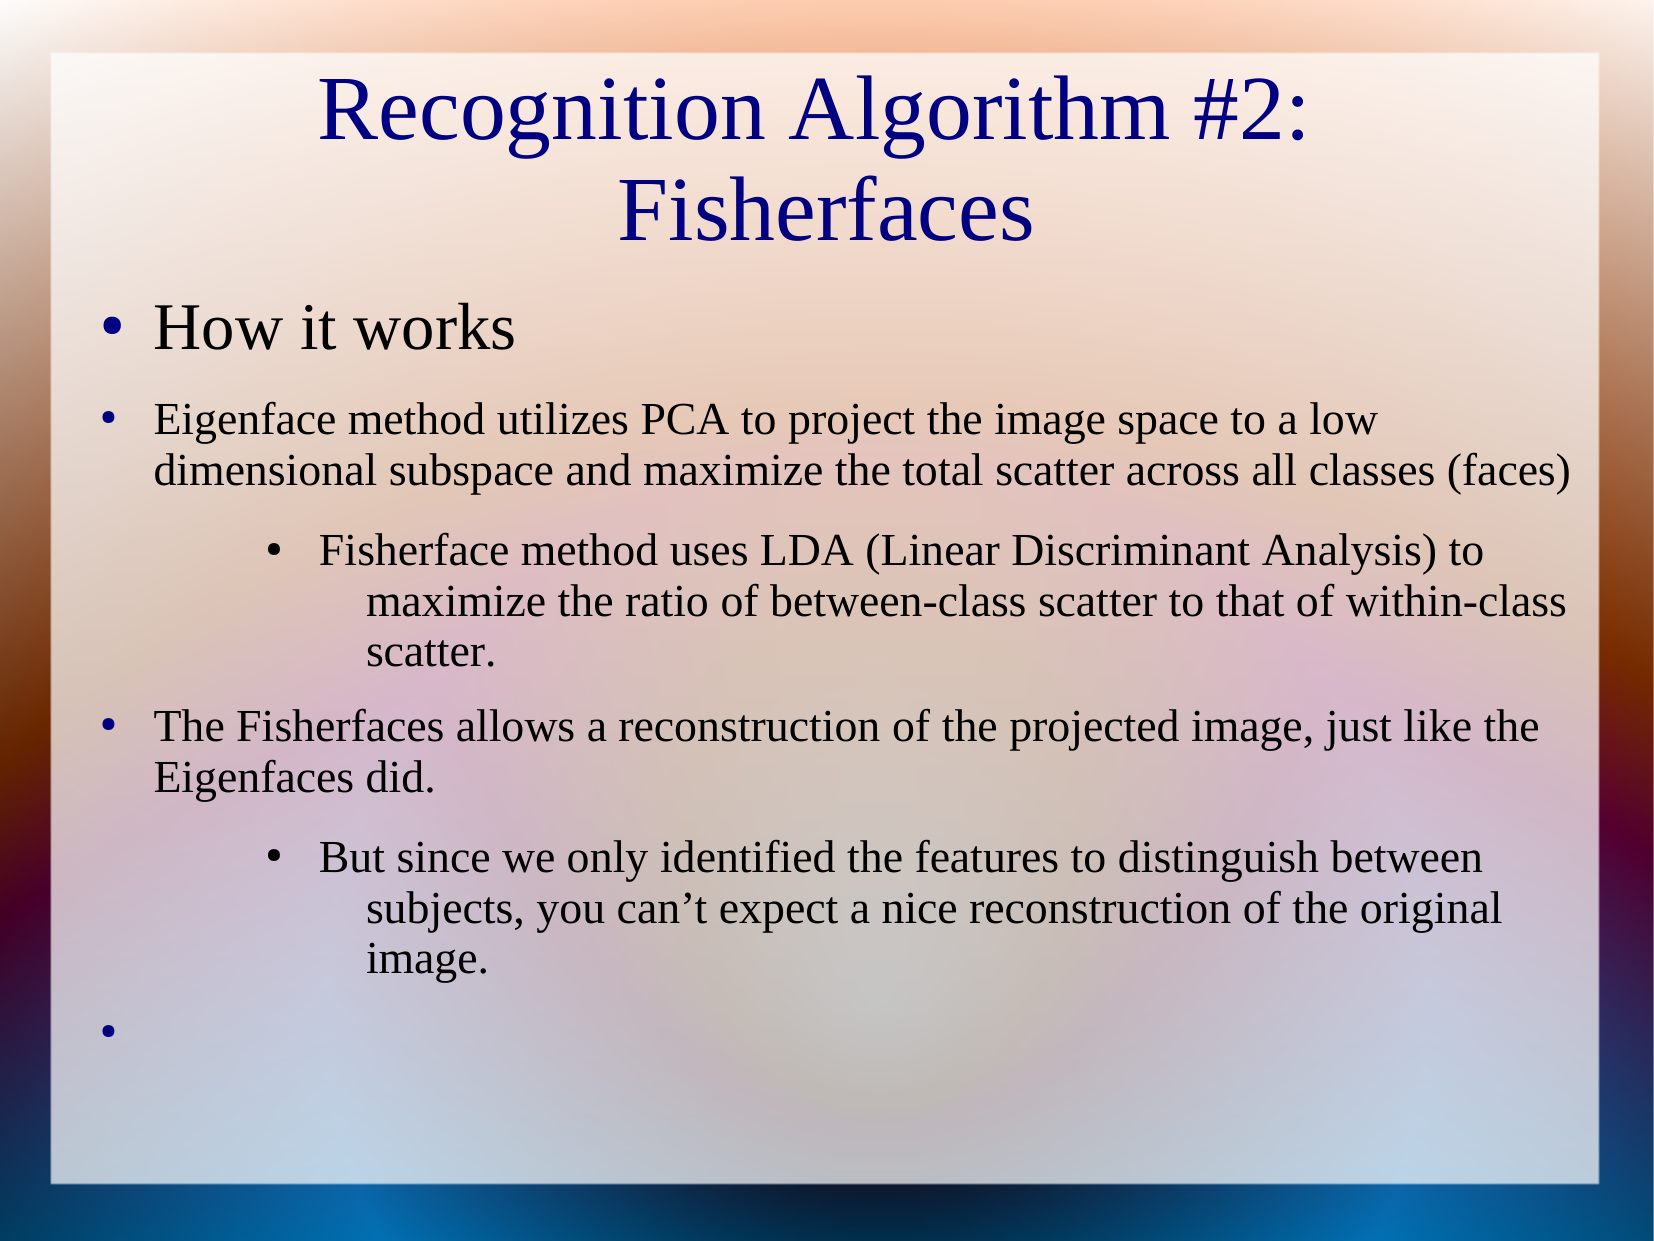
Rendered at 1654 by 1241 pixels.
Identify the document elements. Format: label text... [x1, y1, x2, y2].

picture [0, 0, 1654, 1241]
title Recognition Algorithm #2: Fisherfaces [82, 55, 1571, 263]
list How it works Eigenface method utilizes PCA to project the image space to a low dimensional subspace and maximize the total scatter across all classes (faces) Fisherface method uses LDA (Linear Discriminant Analysis) to maximize the ratio of between-class scatter to that of within-class scatter. The Fisherfaces allows a reconstruction of the projected image, just like the Eigenfaces did. But since we only identified the features to distinguish between subjects, you can’t expect a nice reconstruction of the original image. [82, 290, 1595, 1182]
